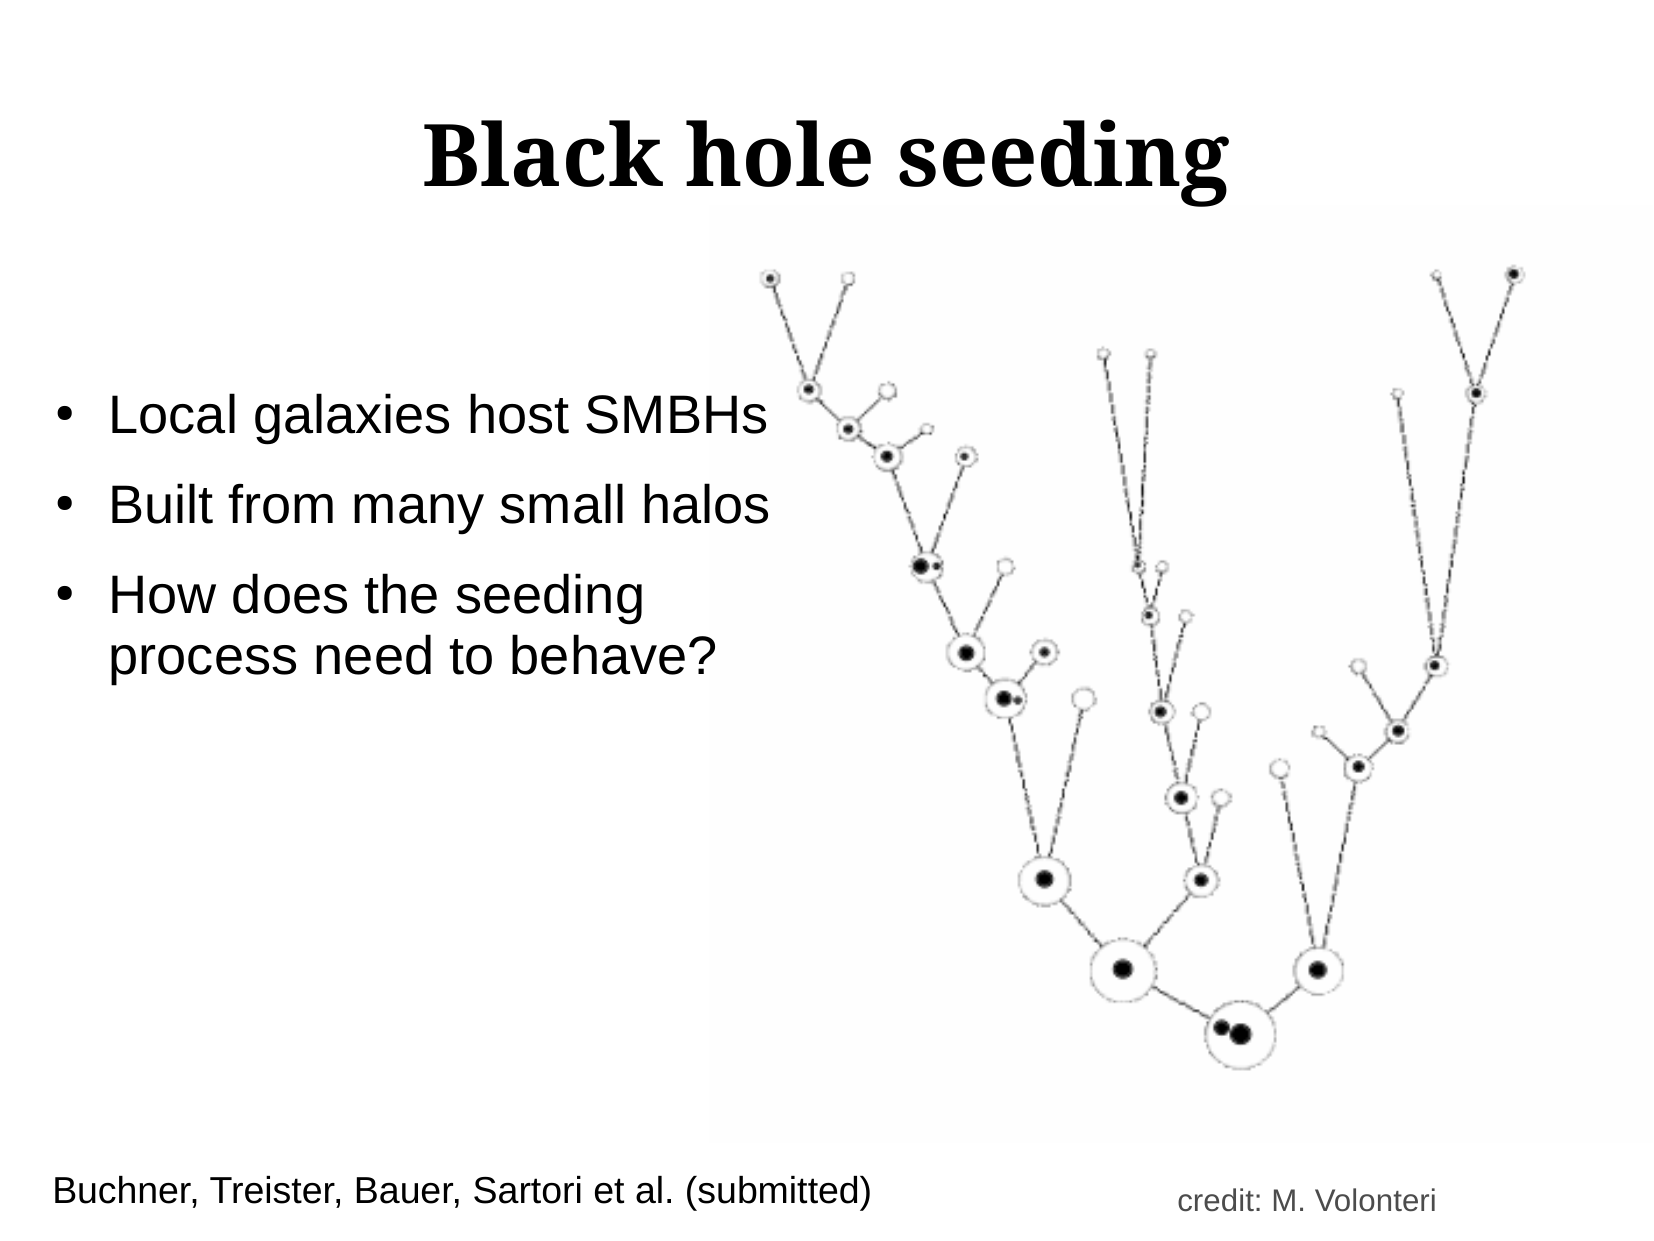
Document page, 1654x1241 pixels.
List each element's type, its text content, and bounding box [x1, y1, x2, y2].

list Local galaxies host SMBHs Built from many small halos How does the seeding process need to behave? [37, 384, 788, 1162]
text_box credit: M. Volonteri [1162, 1176, 1613, 1241]
text_box Buchner, Treister, Bauer, Sartori et al. (submitted) [37, 1162, 1013, 1241]
picture [709, 205, 1654, 1143]
title Black hole seeding [82, 49, 1571, 257]
